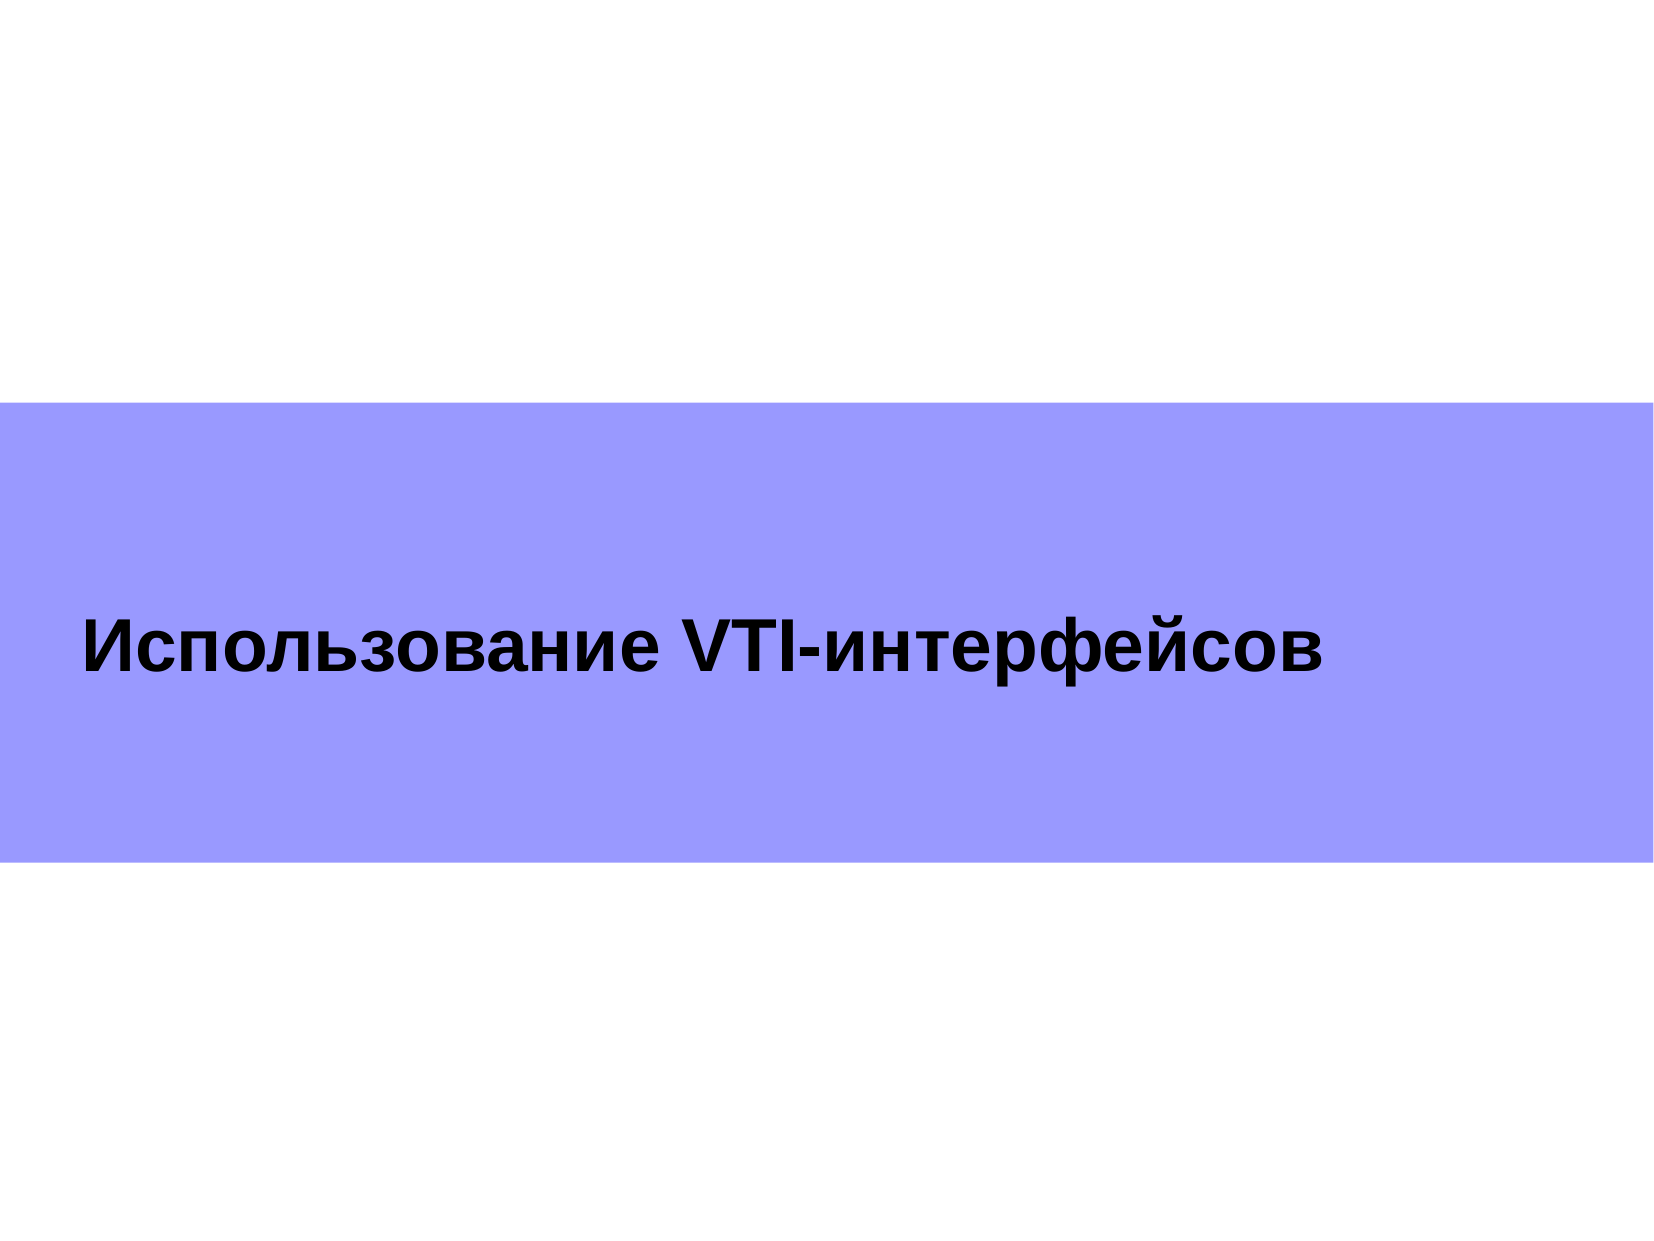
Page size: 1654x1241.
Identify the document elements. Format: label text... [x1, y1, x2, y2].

text_box Использование VTI-интерфейсов [67, 600, 1530, 772]
